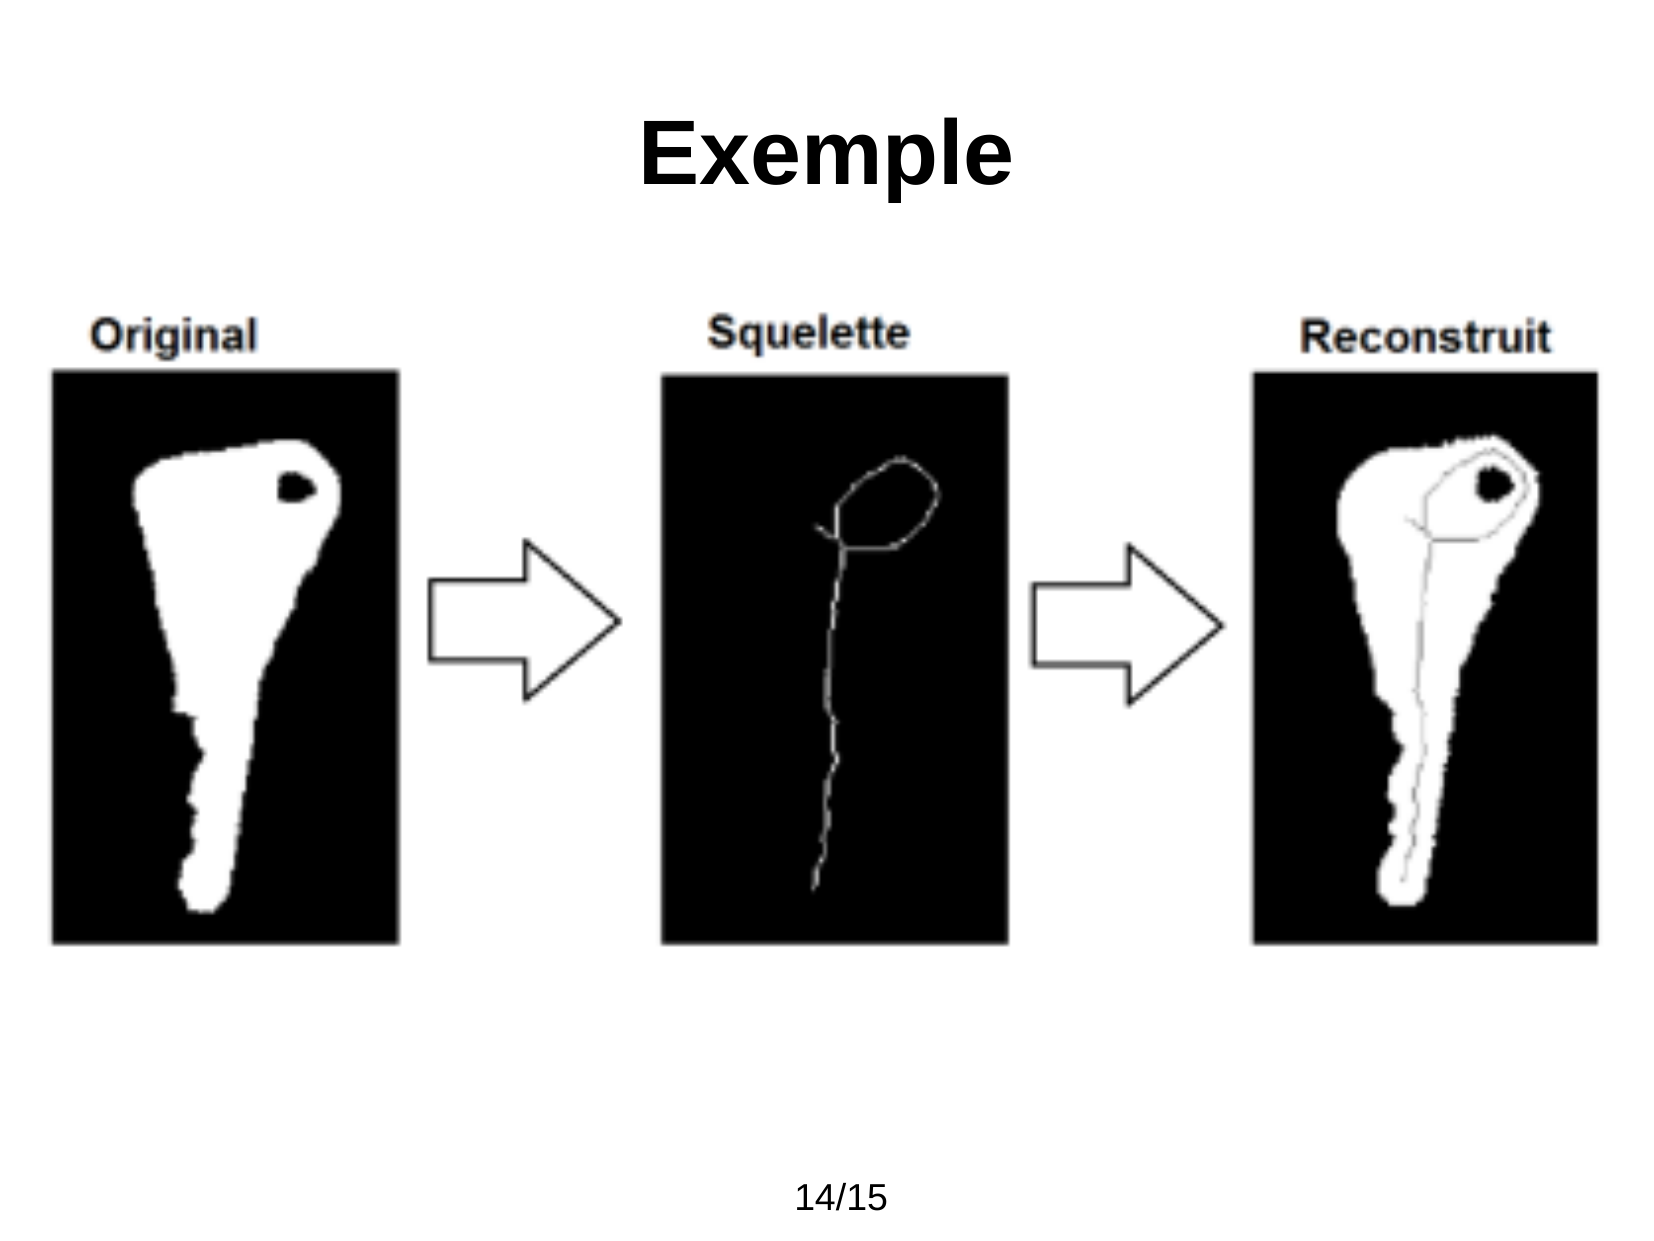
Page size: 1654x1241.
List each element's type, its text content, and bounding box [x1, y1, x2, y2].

picture [38, 295, 1619, 1007]
title Exemple [82, 49, 1571, 257]
text_box 14/15 [779, 1169, 903, 1227]
